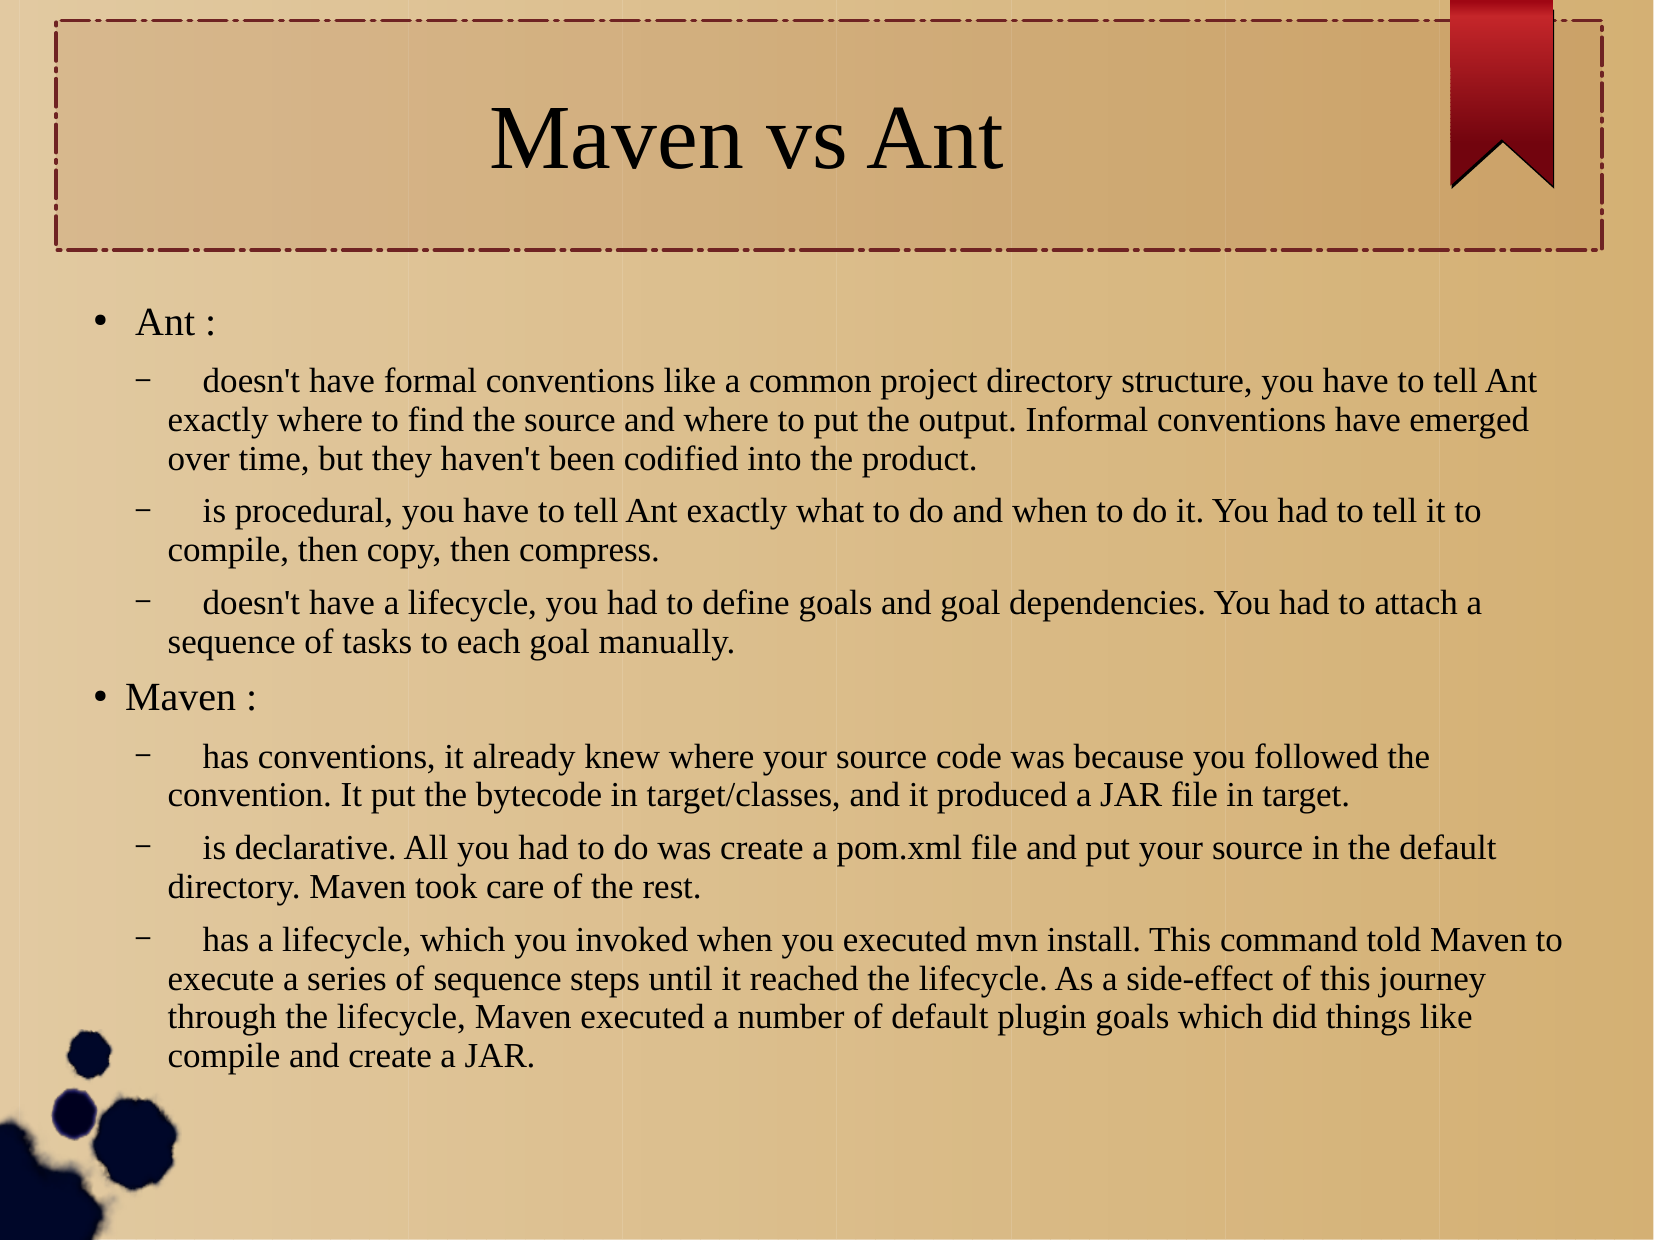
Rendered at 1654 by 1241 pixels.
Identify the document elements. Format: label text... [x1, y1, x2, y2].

title Maven vs Ant [82, 47, 1412, 229]
list Ant : doesn't have formal conventions like a common project directory structure, you have to tell Ant exactly where to find the source and where to put the output. Informal conventions have emerged over time, but they haven't been codified into the product. is procedural, you have to tell Ant exactly what to do and when to do it. You had to tell it to compile, then copy, then compress. doesn't have a lifecycle, you had to define goals and goal dependencies. You had to attach a sequence of tasks to each goal manually. Maven : has conventions, it already knew where your source code was because you followed the convention. It put the bytecode in target/classes, and it produced a JAR file in target. is declarative. All you had to do was create a pom.xml file and put your source in the default directory. Maven took care of the rest. has a lifecycle, which you invoked when you executed mvn install. This command told Maven to execute a series of sequence steps until it reached the lifecycle. As a side-effect of this journey through the lifecycle, Maven executed a number of default plugin goals which did things like compile and create a JAR. [82, 299, 1571, 1087]
